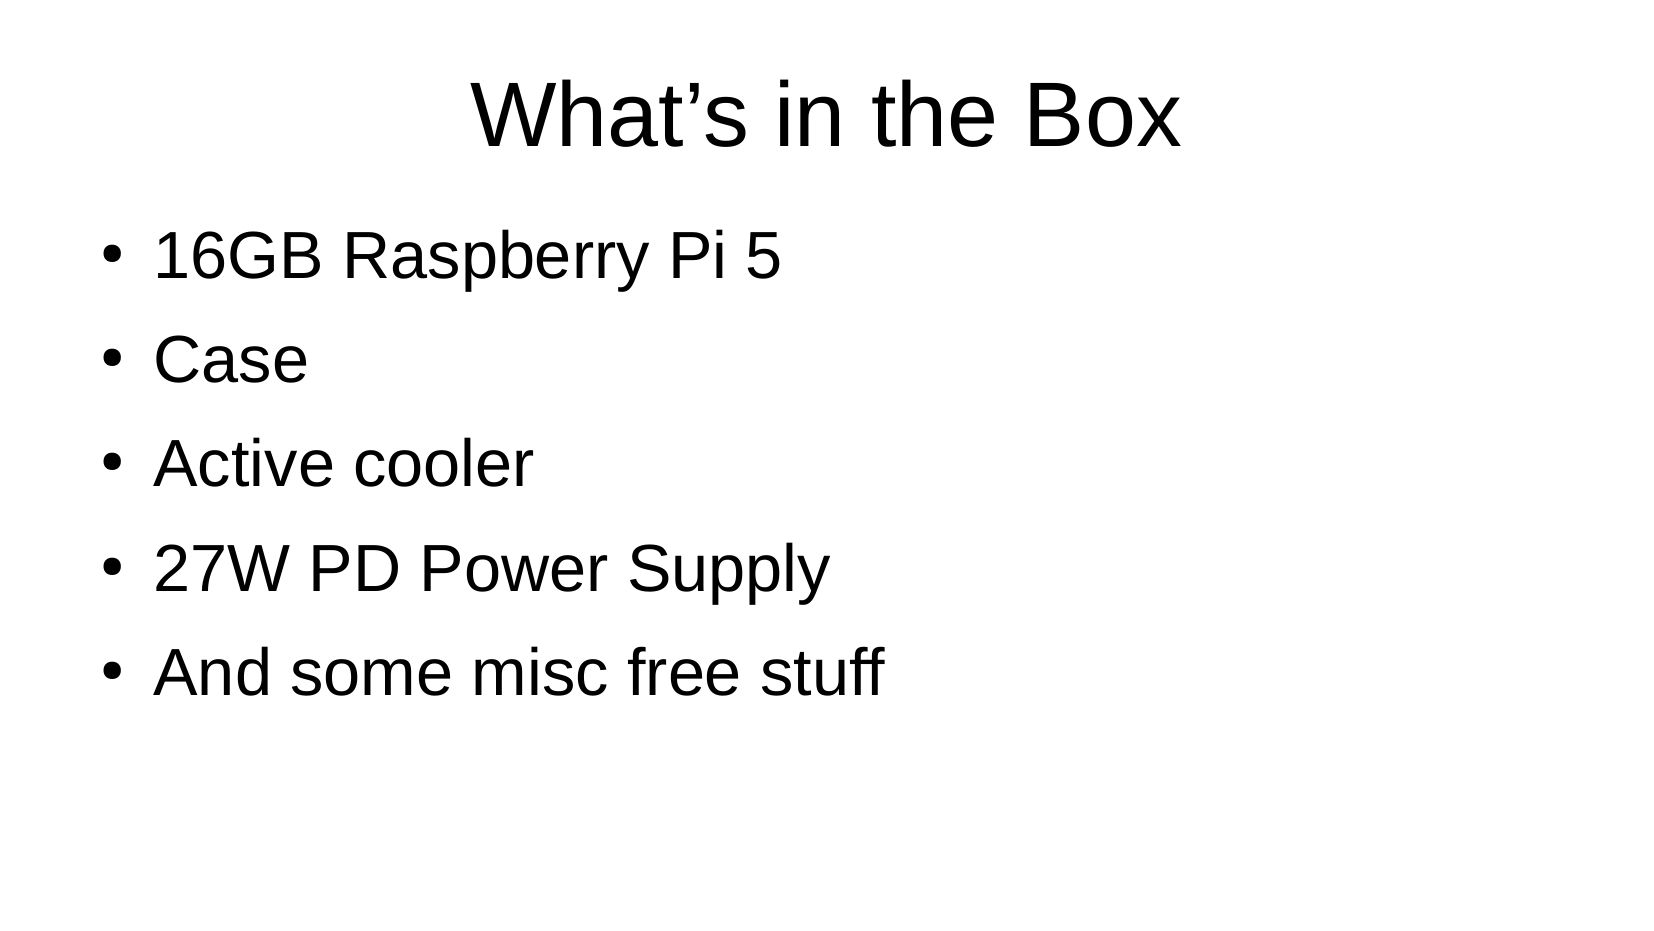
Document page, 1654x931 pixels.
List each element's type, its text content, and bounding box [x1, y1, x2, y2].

list 16GB Raspberry Pi 5 Case Active cooler 27W PD Power Supply And some misc free stuff [82, 217, 1571, 758]
title What’s in the Box [82, 37, 1571, 193]
